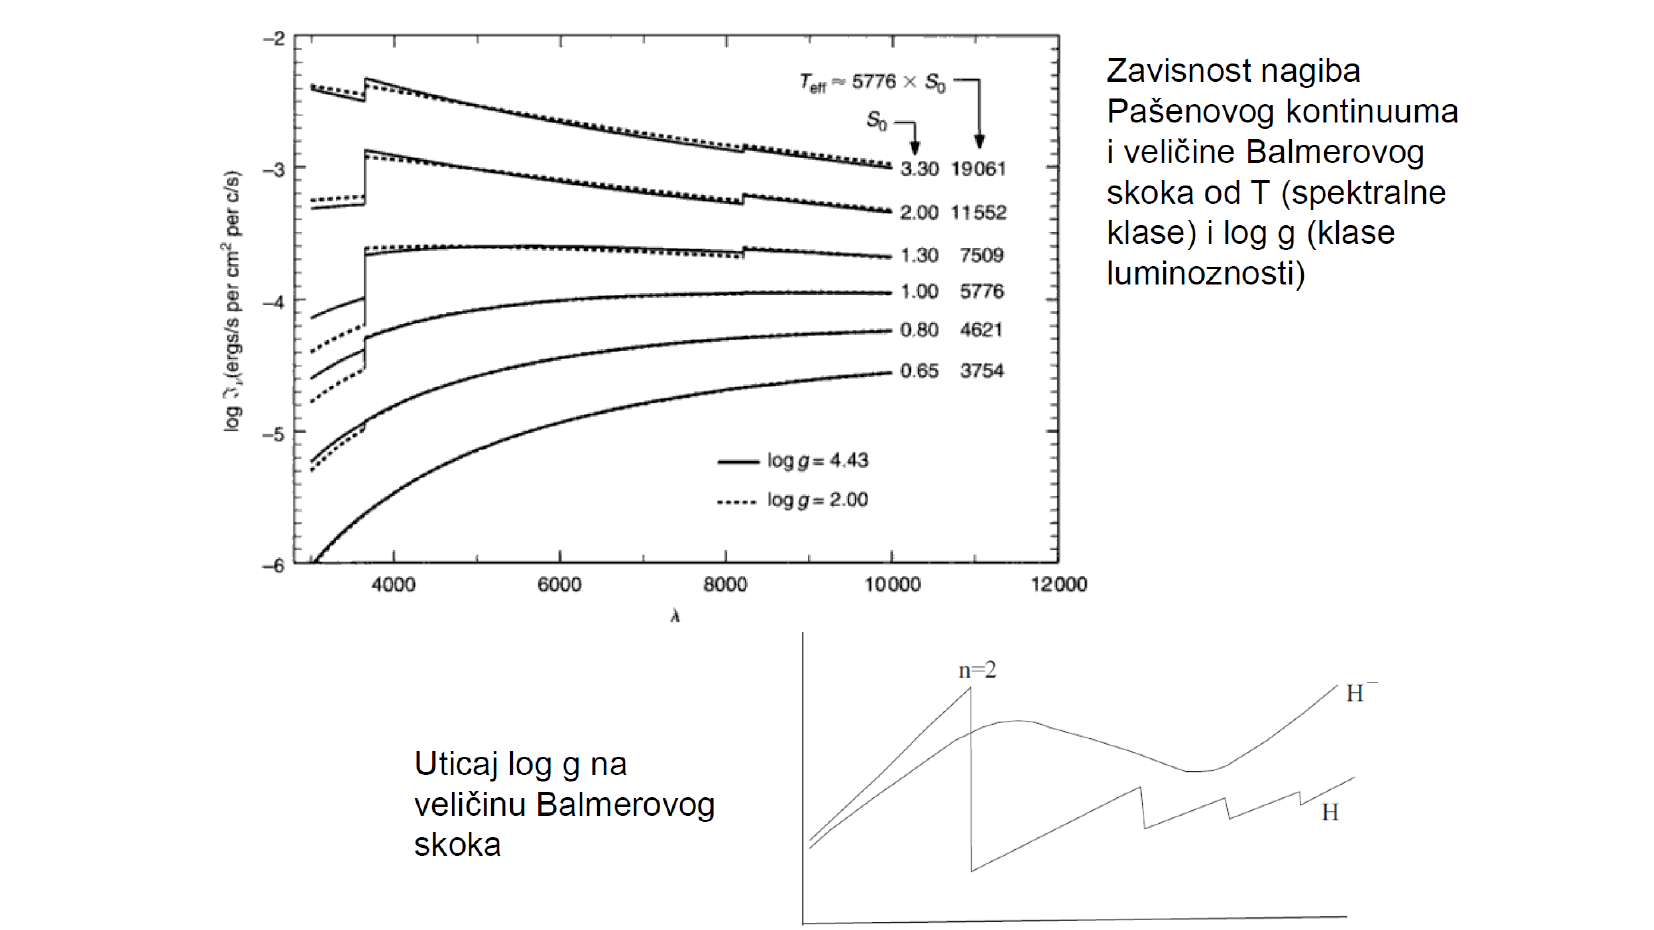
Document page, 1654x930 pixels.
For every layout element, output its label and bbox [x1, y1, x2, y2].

picture [164, 0, 1489, 930]
